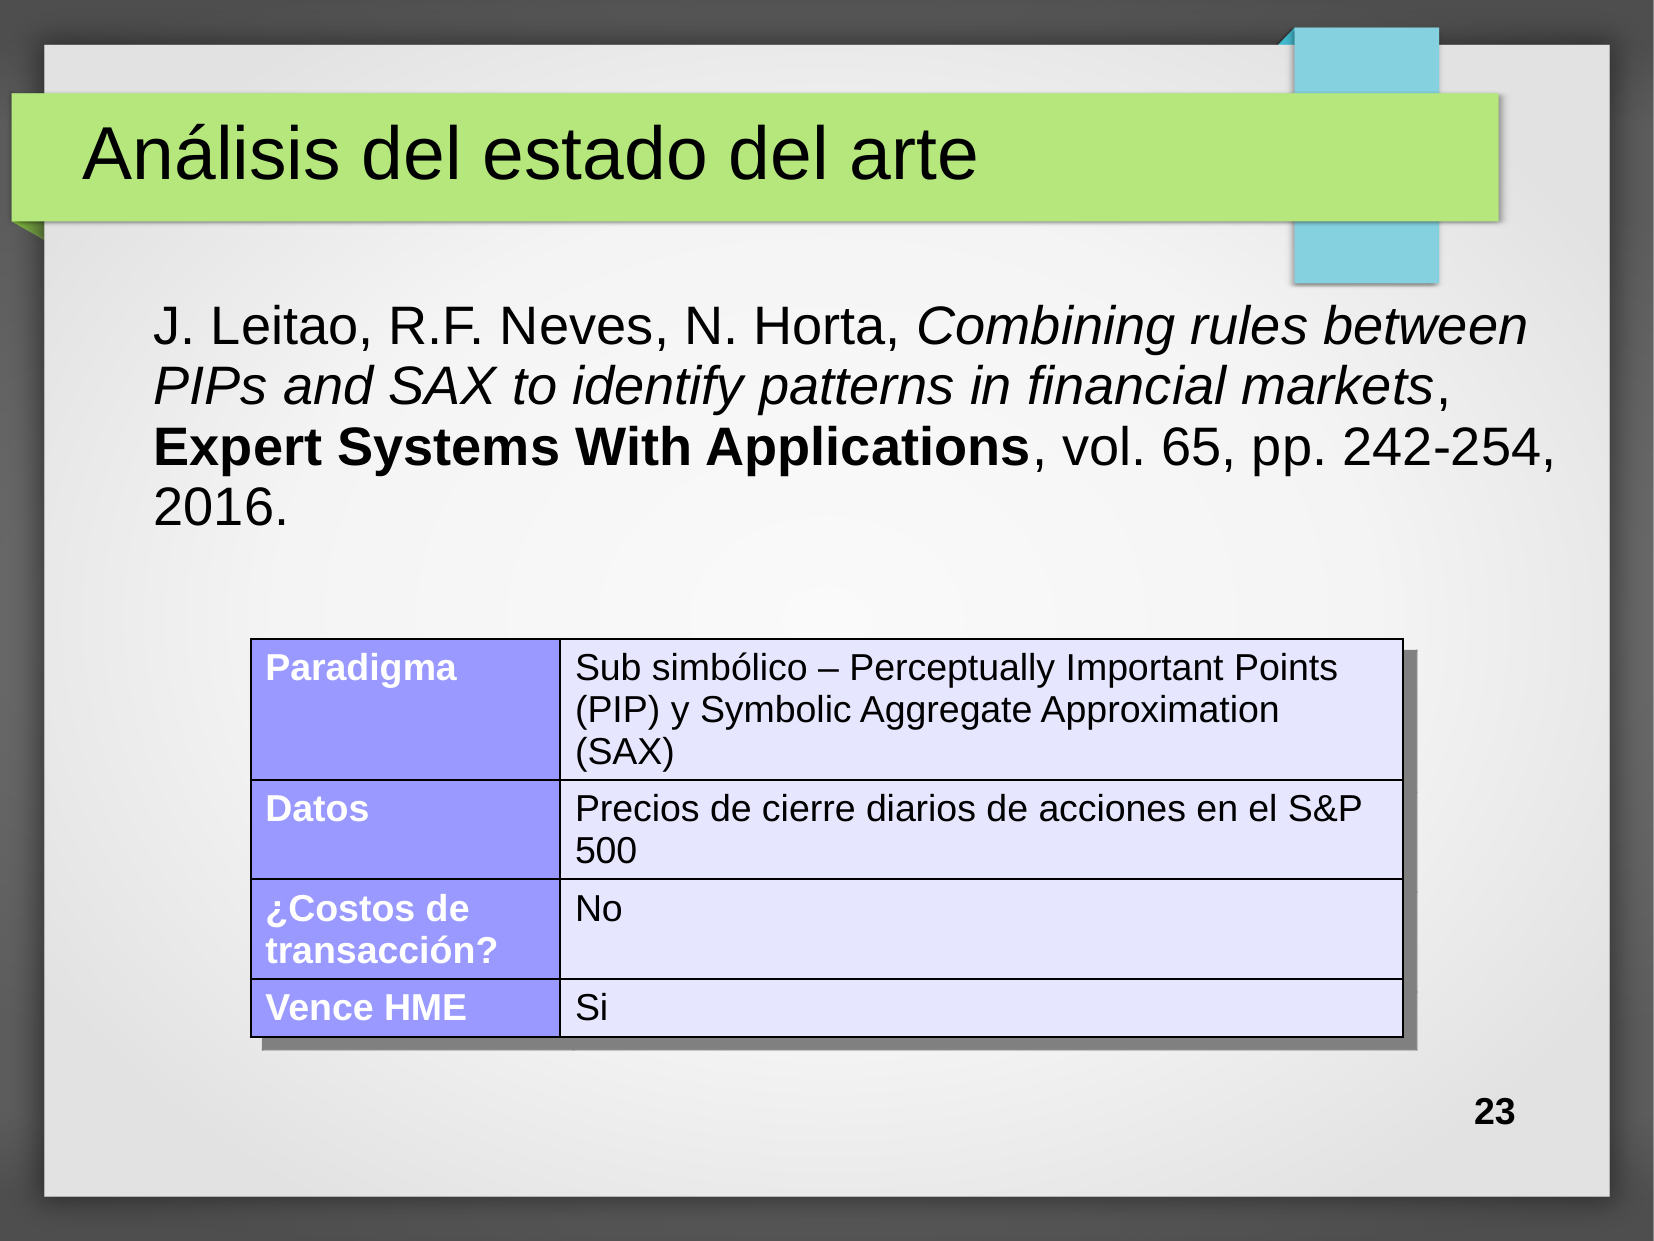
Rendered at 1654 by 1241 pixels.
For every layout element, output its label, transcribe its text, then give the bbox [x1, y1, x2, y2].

table_cell Vence HME [252, 980, 559, 1036]
list J. Leitao, R.F. Neves, N. Horta, Combining rules between PIPs and SAX to identify patterns in financial markets, Expert Systems With Applications, vol. 65, pp. 242-254, 2016. [82, 295, 1571, 1015]
text_box <number> [1459, 1083, 1654, 1154]
table_cell Precios de cierre diarios de acciones en el S&P 500 [561, 781, 1402, 878]
table_cell Datos [252, 781, 559, 878]
picture [0, 0, 1654, 1241]
table_header Paradigma [252, 640, 559, 779]
table_cell No [561, 880, 1402, 978]
table_cell ¿Costos de transacción? [252, 880, 559, 978]
title Análisis del estado del arte [82, 94, 1264, 213]
table_header Sub simbólico – Perceptually Important Points (PIP) y Symbolic Aggregate Approximation (SAX) [561, 640, 1402, 779]
table_cell Si [561, 980, 1402, 1036]
